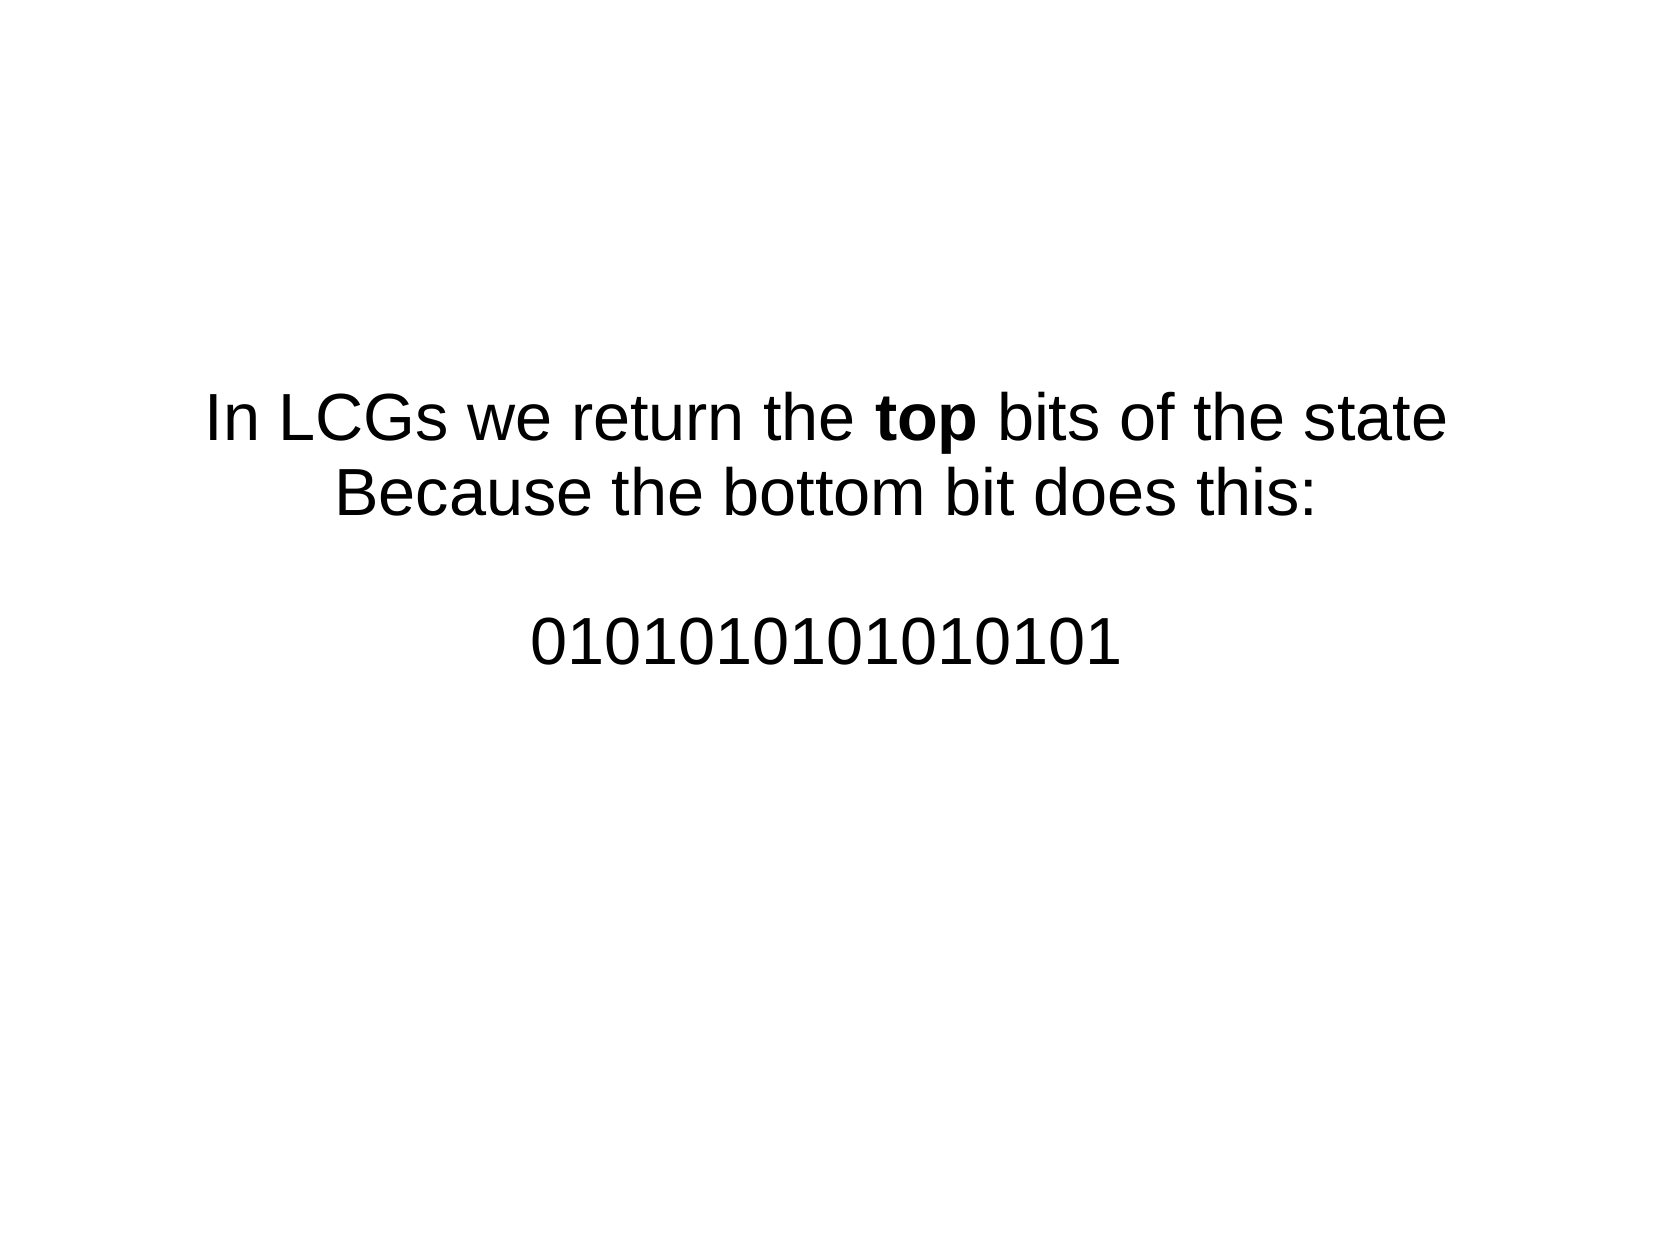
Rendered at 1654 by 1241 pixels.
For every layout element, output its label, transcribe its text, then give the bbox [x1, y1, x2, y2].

subtitle In LCGs we return the top bits of the state Because the bottom bit does this: 0101010101010101 [82, 49, 1571, 1010]
